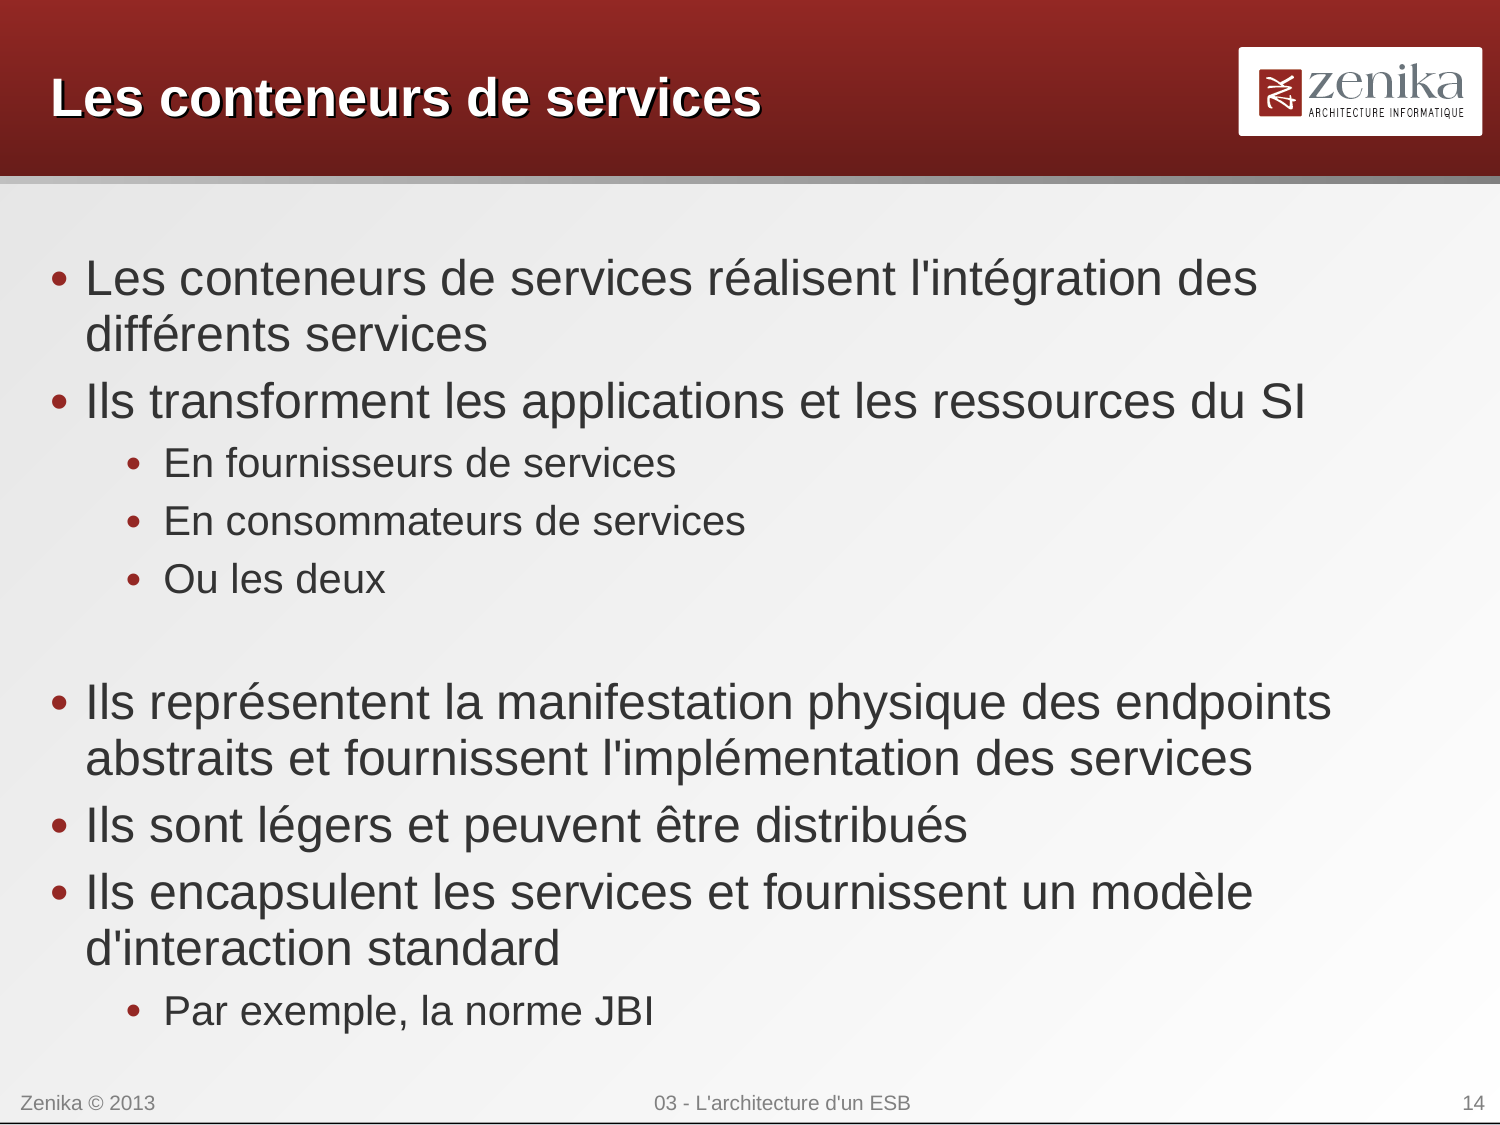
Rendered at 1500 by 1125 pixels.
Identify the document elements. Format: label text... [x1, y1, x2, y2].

title Les conteneurs de services [50, 22, 1206, 172]
picture [1257, 58, 1464, 125]
list Les conteneurs de services réalisent l'intégration des différents services Ils transforment les applications et les ressources du SI En fournisseurs de services En consommateurs de services Ou les deux Ils représentent la manifestation physique des endpoints abstraits et fournissent l'implémentation des services Ils sont légers et peuvent être distribués Ils encapsulent les services et fournissent un modèle d'interaction standard Par exemple, la norme JBI [50, 250, 1477, 1105]
